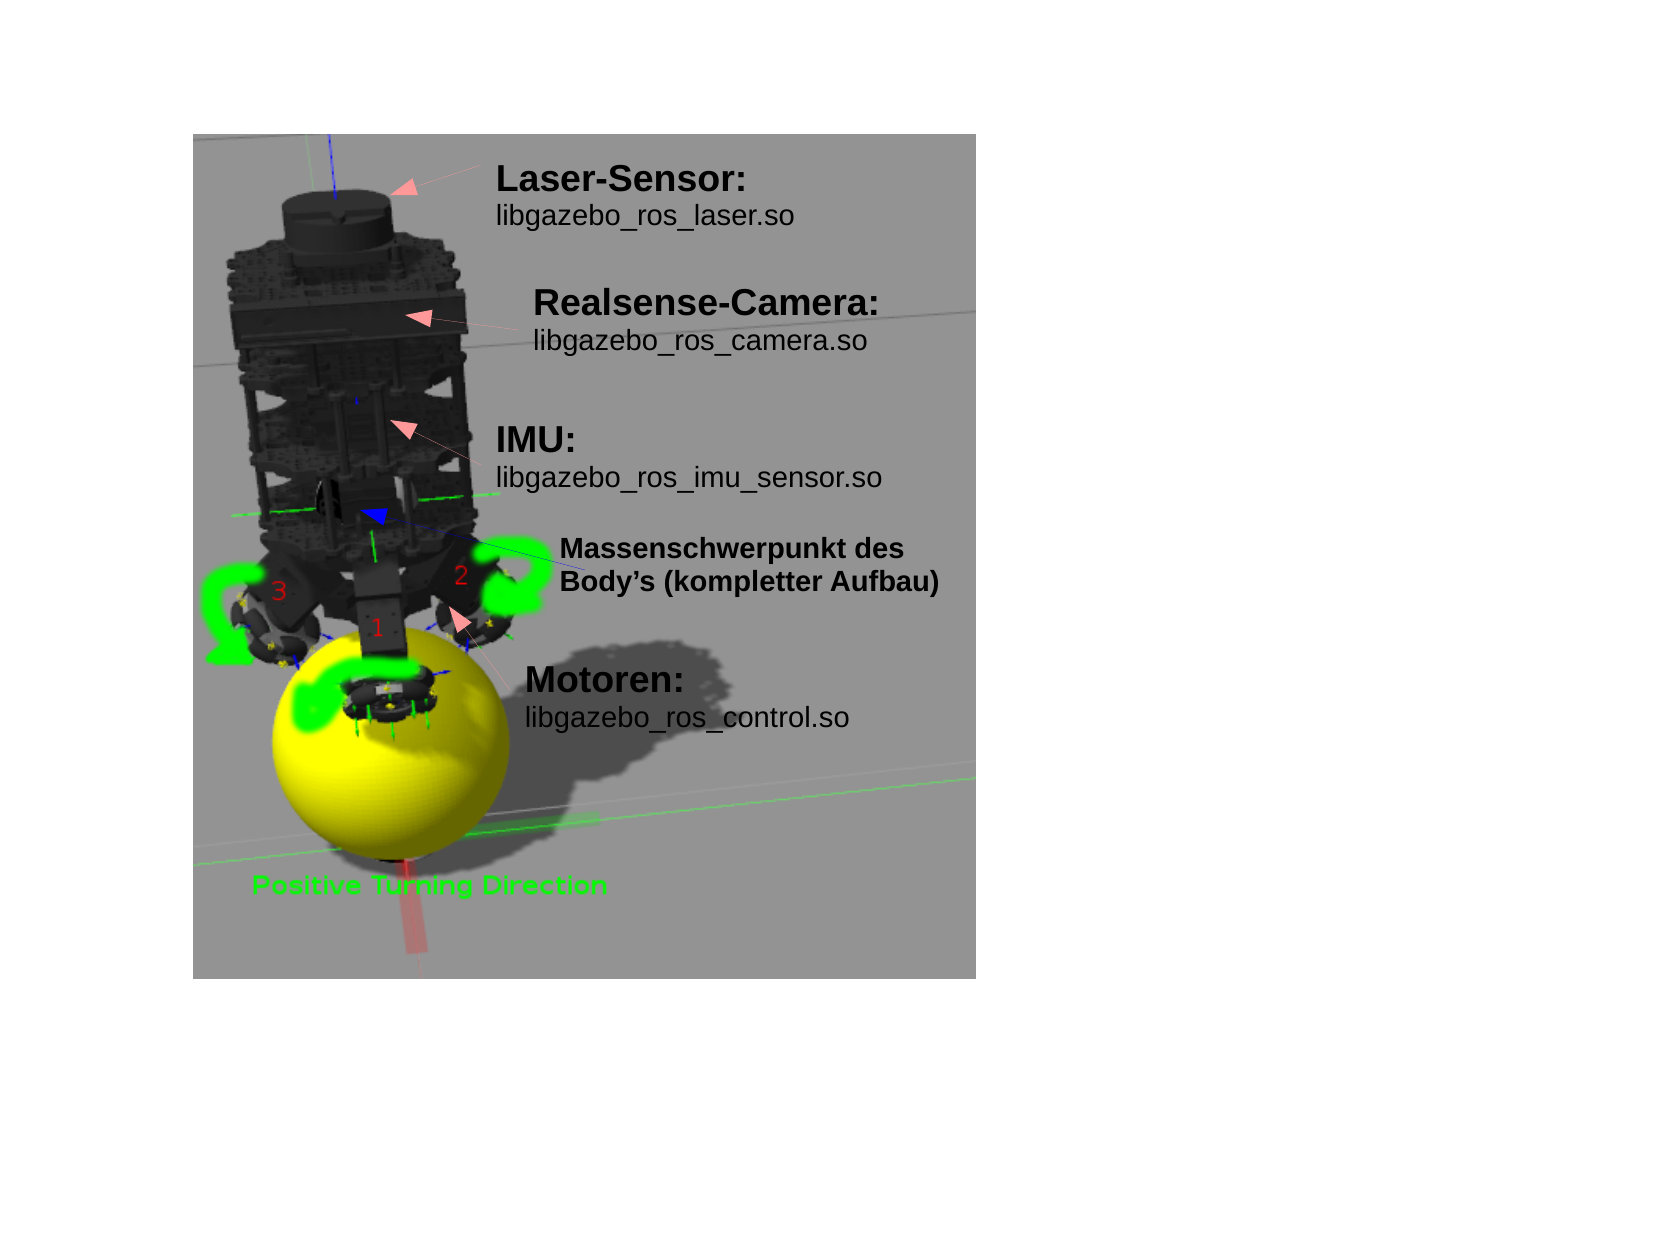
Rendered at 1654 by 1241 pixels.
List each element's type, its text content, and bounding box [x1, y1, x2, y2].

picture [193, 134, 976, 979]
text_box Laser-Sensor: libgazebo_ros_laser.so [481, 150, 826, 273]
text_box Massenschwerpunkt des Body’s (kompletter Aufbau) [544, 525, 991, 624]
text_box IMU: libgazebo_ros_imu_sensor.so [481, 411, 1006, 511]
text_box Motoren: libgazebo_ros_control.so [510, 651, 956, 751]
text_box Realsense-Camera: libgazebo_ros_camera.so [518, 274, 895, 397]
